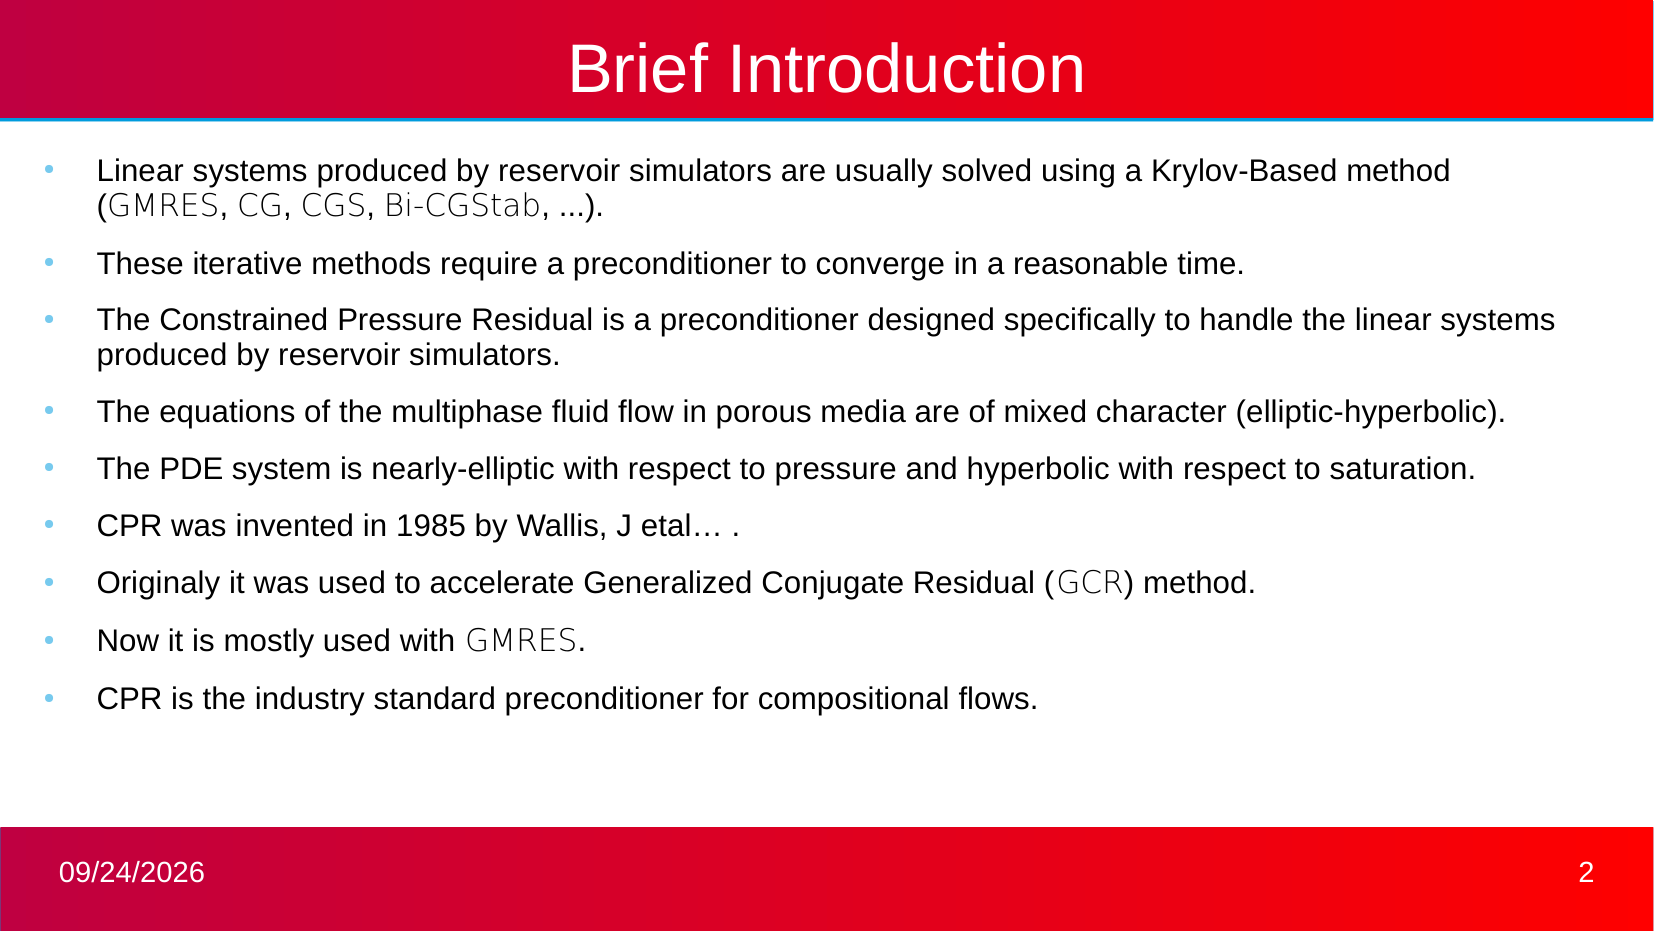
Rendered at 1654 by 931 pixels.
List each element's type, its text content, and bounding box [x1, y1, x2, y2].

list Linear systems produced by reservoir simulators are usually solved using a Krylov-Based method (GMRES, CG, CGS, Bi-CGStab, ...). These iterative methods require a preconditioner to converge in a reasonable time. The Constrained Pressure Residual is a preconditioner designed specifically to handle the linear systems produced by reservoir simulators. The equations of the multiphase fluid flow in porous media are of mixed character (elliptic-hyperbolic). The PDE system is nearly-elliptic with respect to pressure and hyperbolic with respect to saturation. CPR was invented in 1985 by Wallis, J etal… . Originaly it was used to accelerate Generalized Conjugate Residual (GCR) method. Now it is mostly used with GMRES. CPR is the industry standard preconditioner for compositional flows. [25, 152, 1562, 744]
title Brief Introduction [59, 29, 1595, 108]
